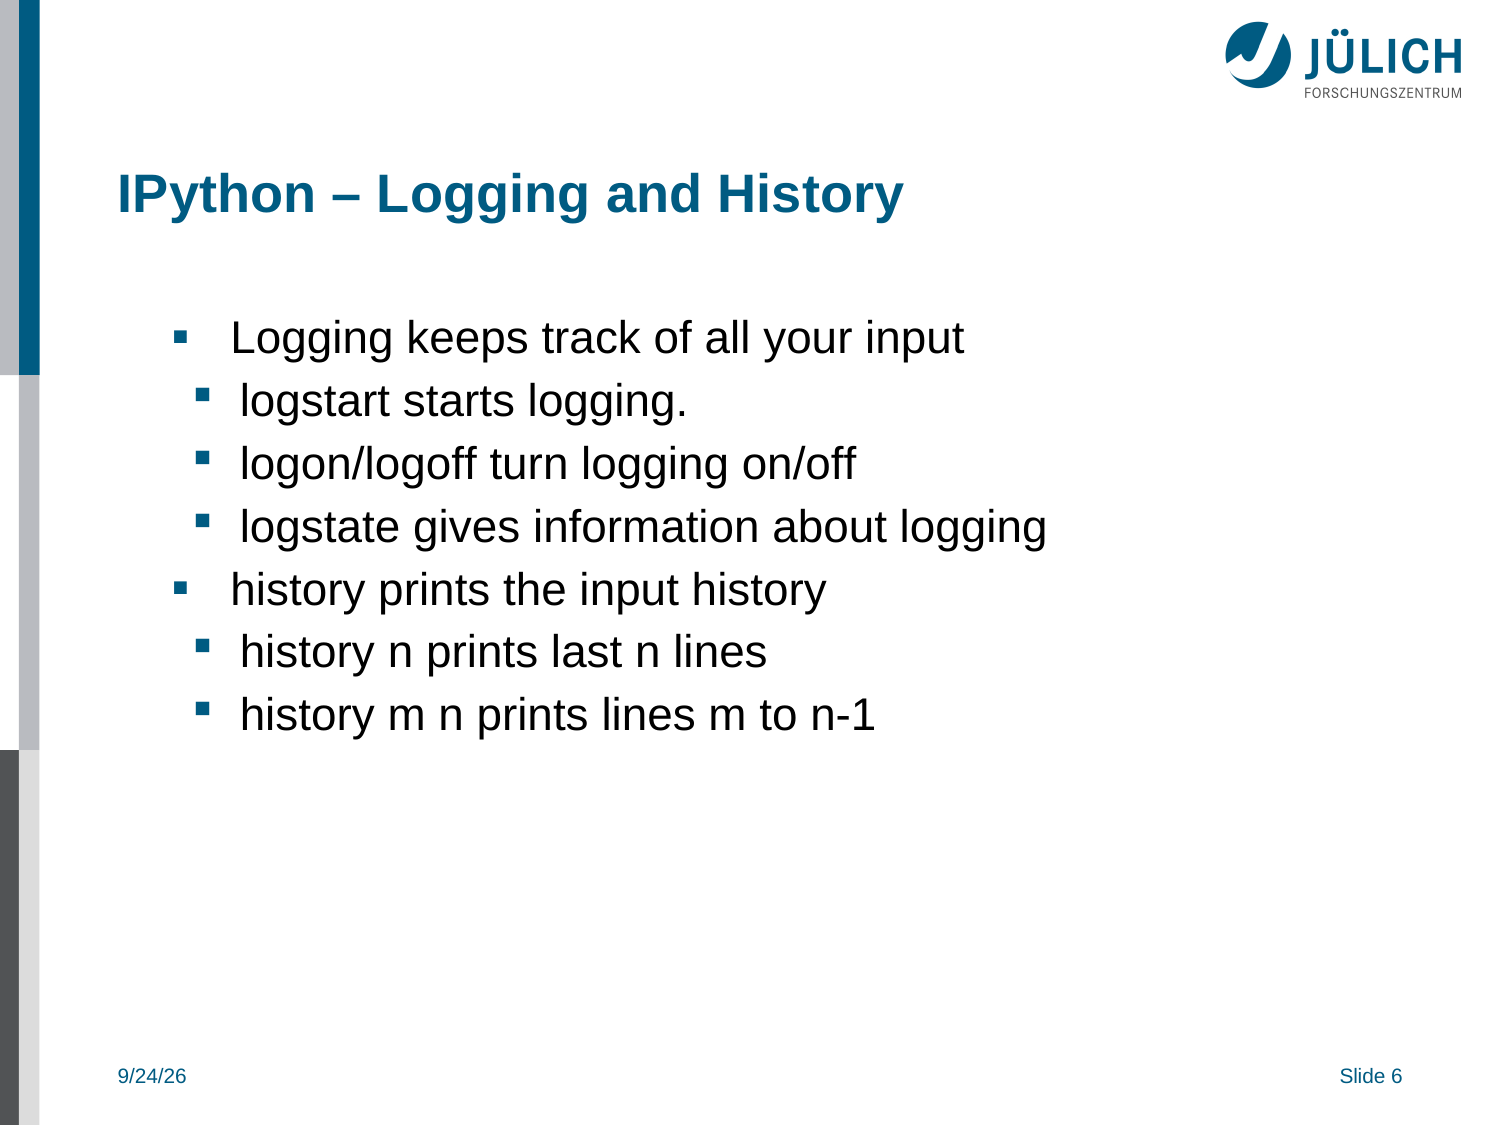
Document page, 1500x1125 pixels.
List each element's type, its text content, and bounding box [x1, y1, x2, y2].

picture [1224, 20, 1461, 98]
title IPython – Logging and History [117, 99, 1393, 288]
list Logging keeps track of all your input logstart starts logging. logon/logoff turn logging on/off logstate gives information about logging history prints the input history history n prints last n lines history m n prints lines m to n-1 [117, 312, 1393, 988]
